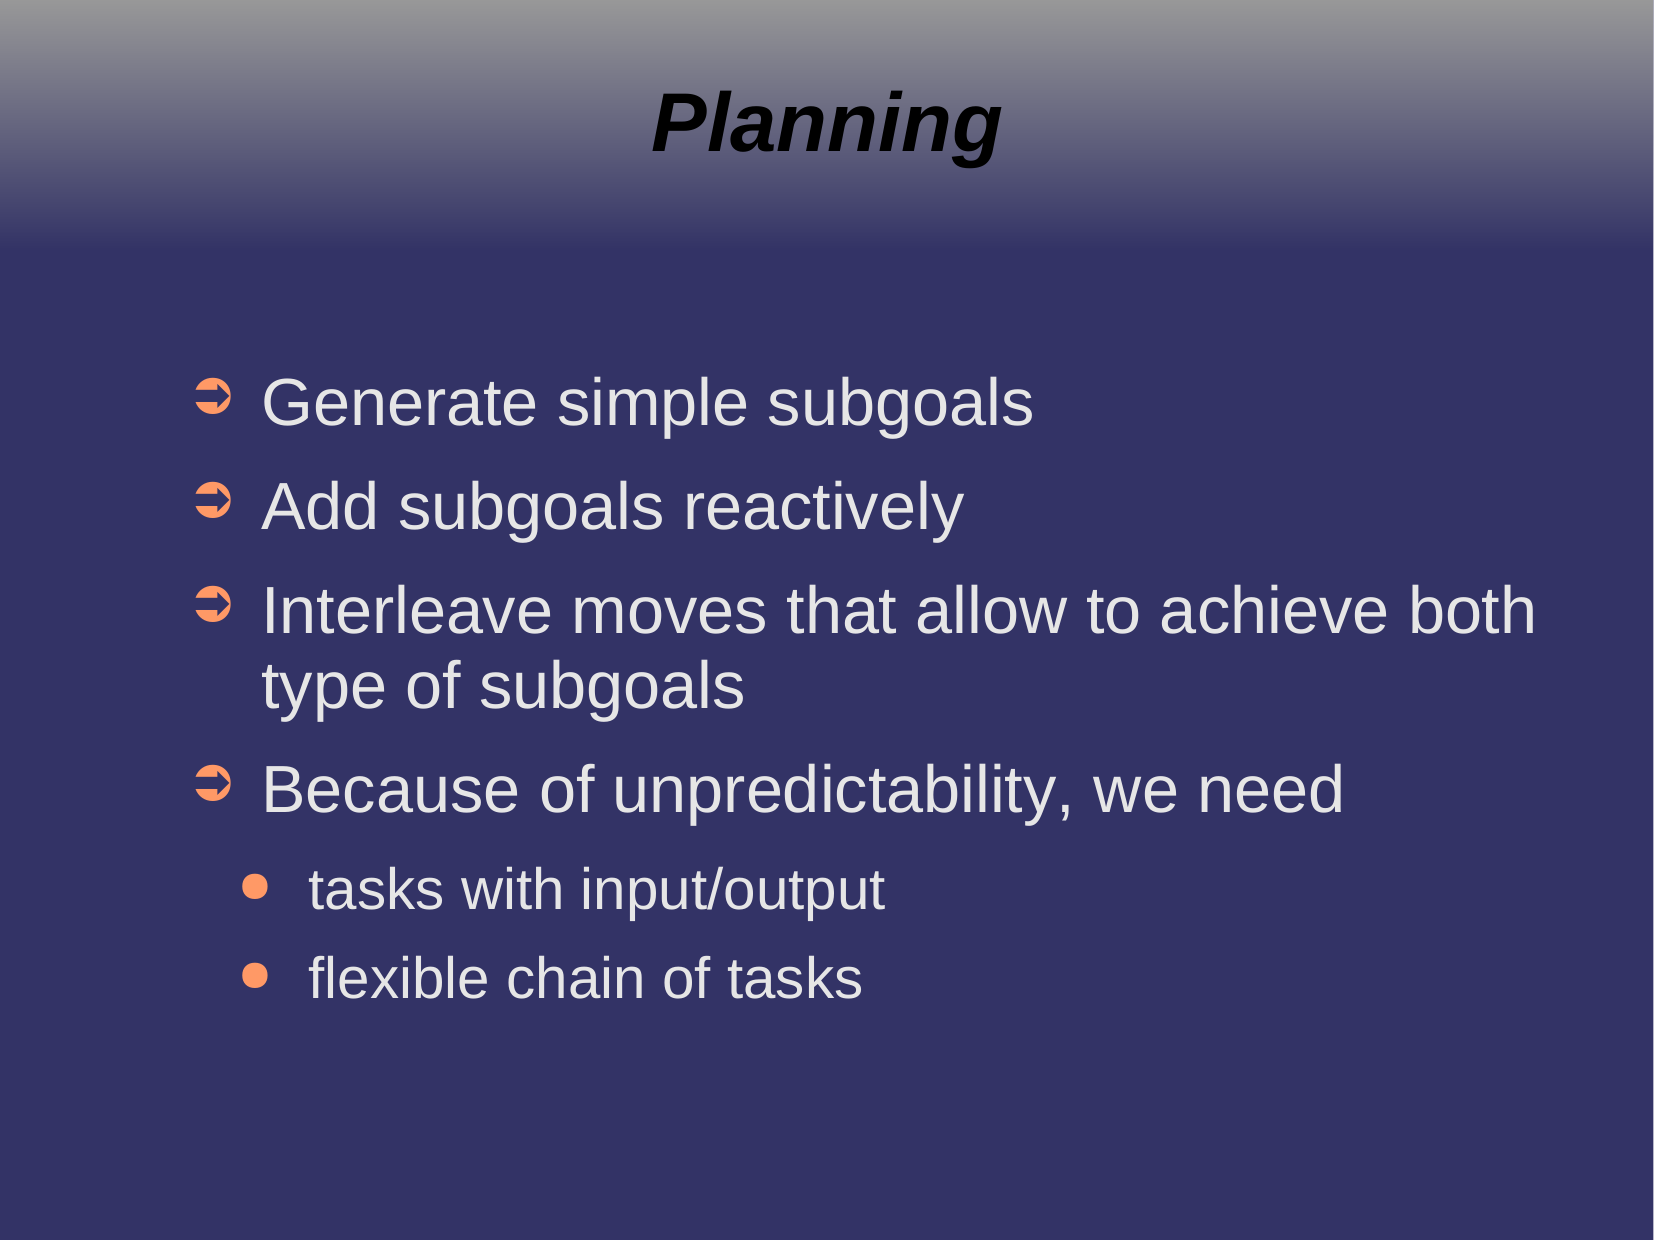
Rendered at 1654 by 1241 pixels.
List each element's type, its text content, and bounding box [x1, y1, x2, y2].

title Planning [121, 19, 1534, 227]
list Generate simple subgoals Add subgoals reactively Interleave moves that allow to achieve both type of subgoals Because of unpredictability, we need tasks with input/output flexible chain of tasks [178, 364, 1570, 1147]
